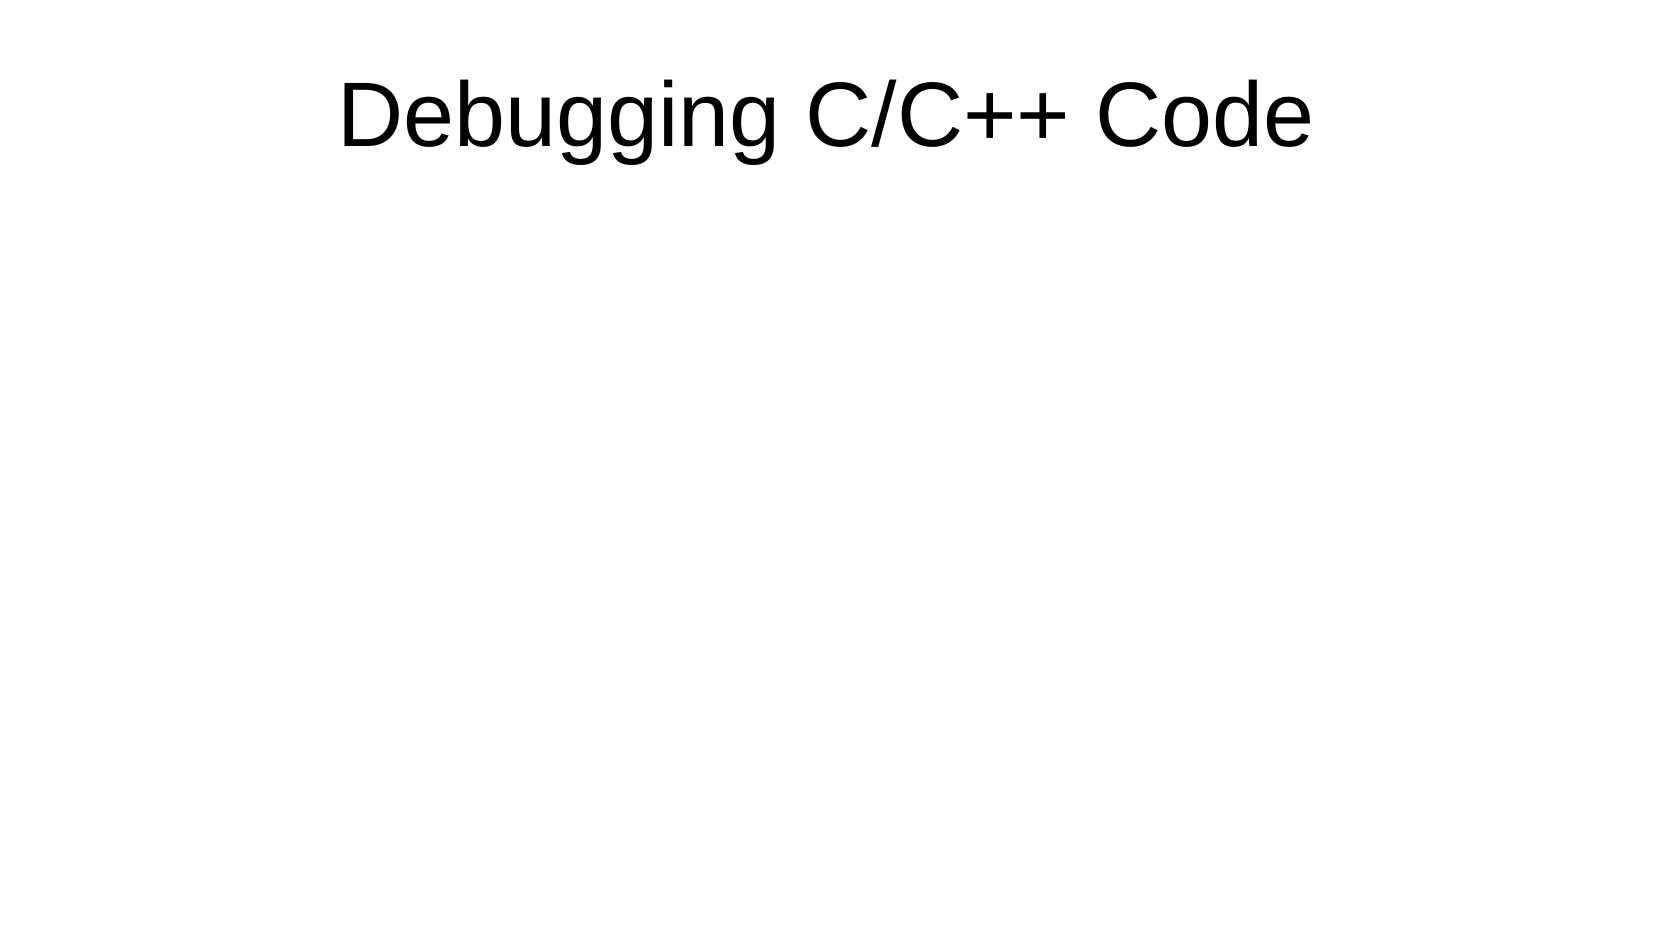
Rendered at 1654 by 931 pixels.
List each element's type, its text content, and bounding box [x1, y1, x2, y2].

title Debugging C/C++ Code [82, 37, 1571, 193]
